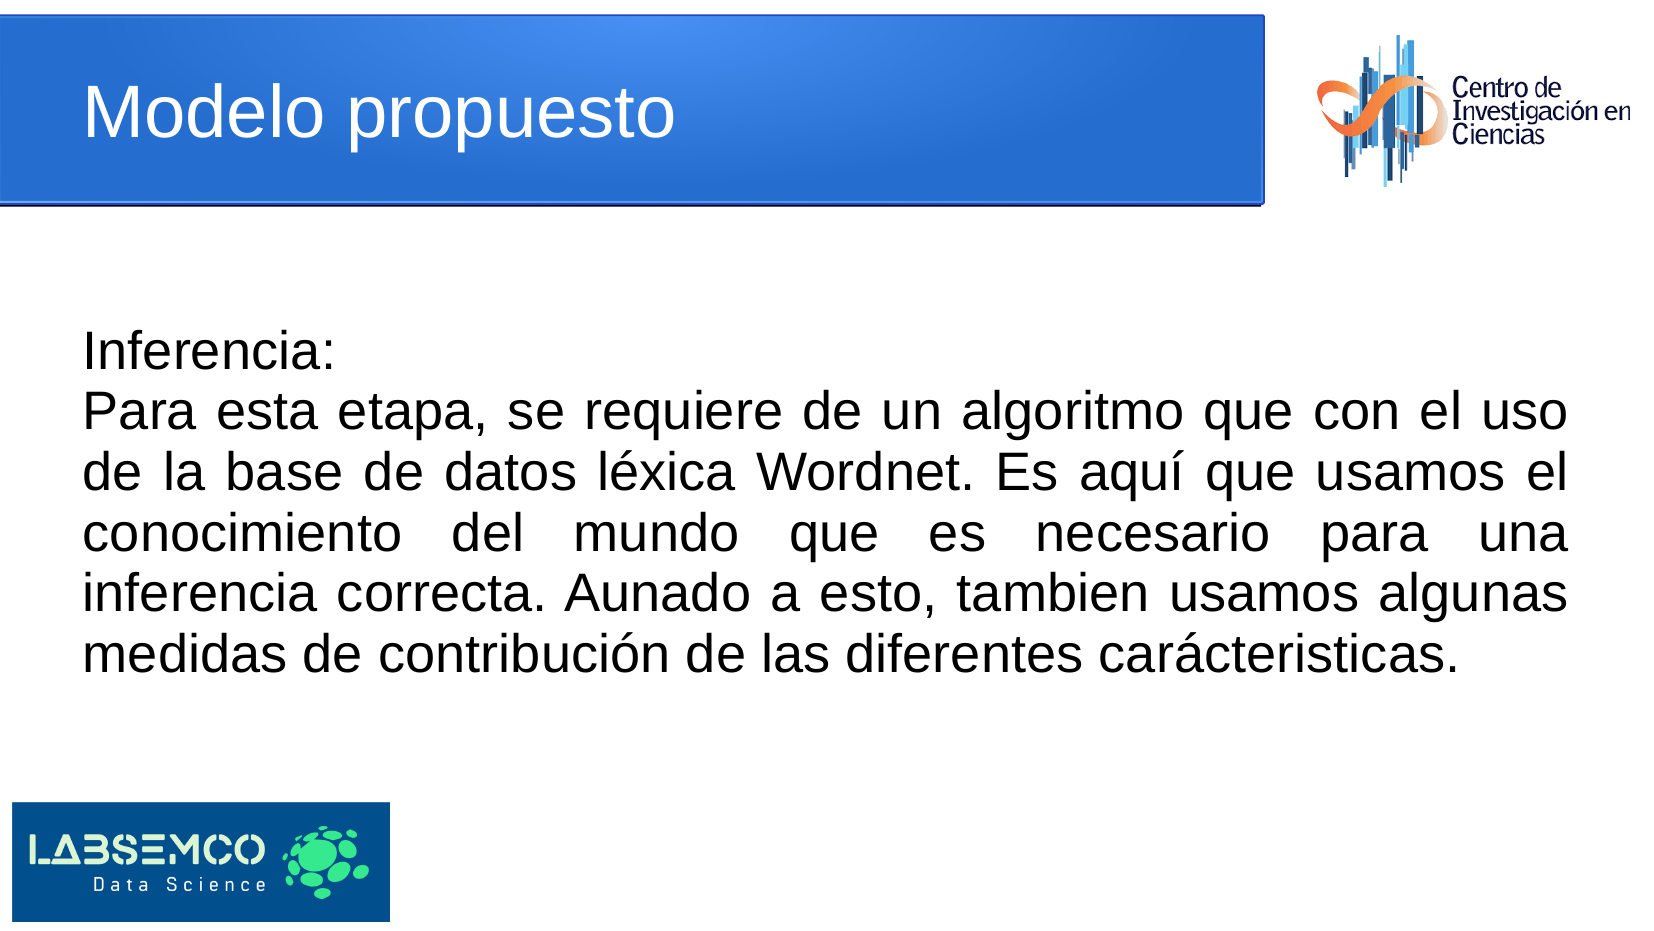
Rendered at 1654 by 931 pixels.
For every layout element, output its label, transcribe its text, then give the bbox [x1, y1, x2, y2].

picture [1317, 35, 1630, 187]
title Modelo propuesto [82, 35, 1235, 189]
subtitle Inferencia: Para esta etapa, se requiere de un algoritmo que con el uso de la base de datos léxica Wordnet. Es aquí que usamos el conocimiento del mundo que es necesario para una inferencia correcta. Aunado a esto, tambien usamos algunas medidas de contribución de las diferentes carácteristicas. [82, 165, 1571, 839]
picture [11, 801, 390, 922]
